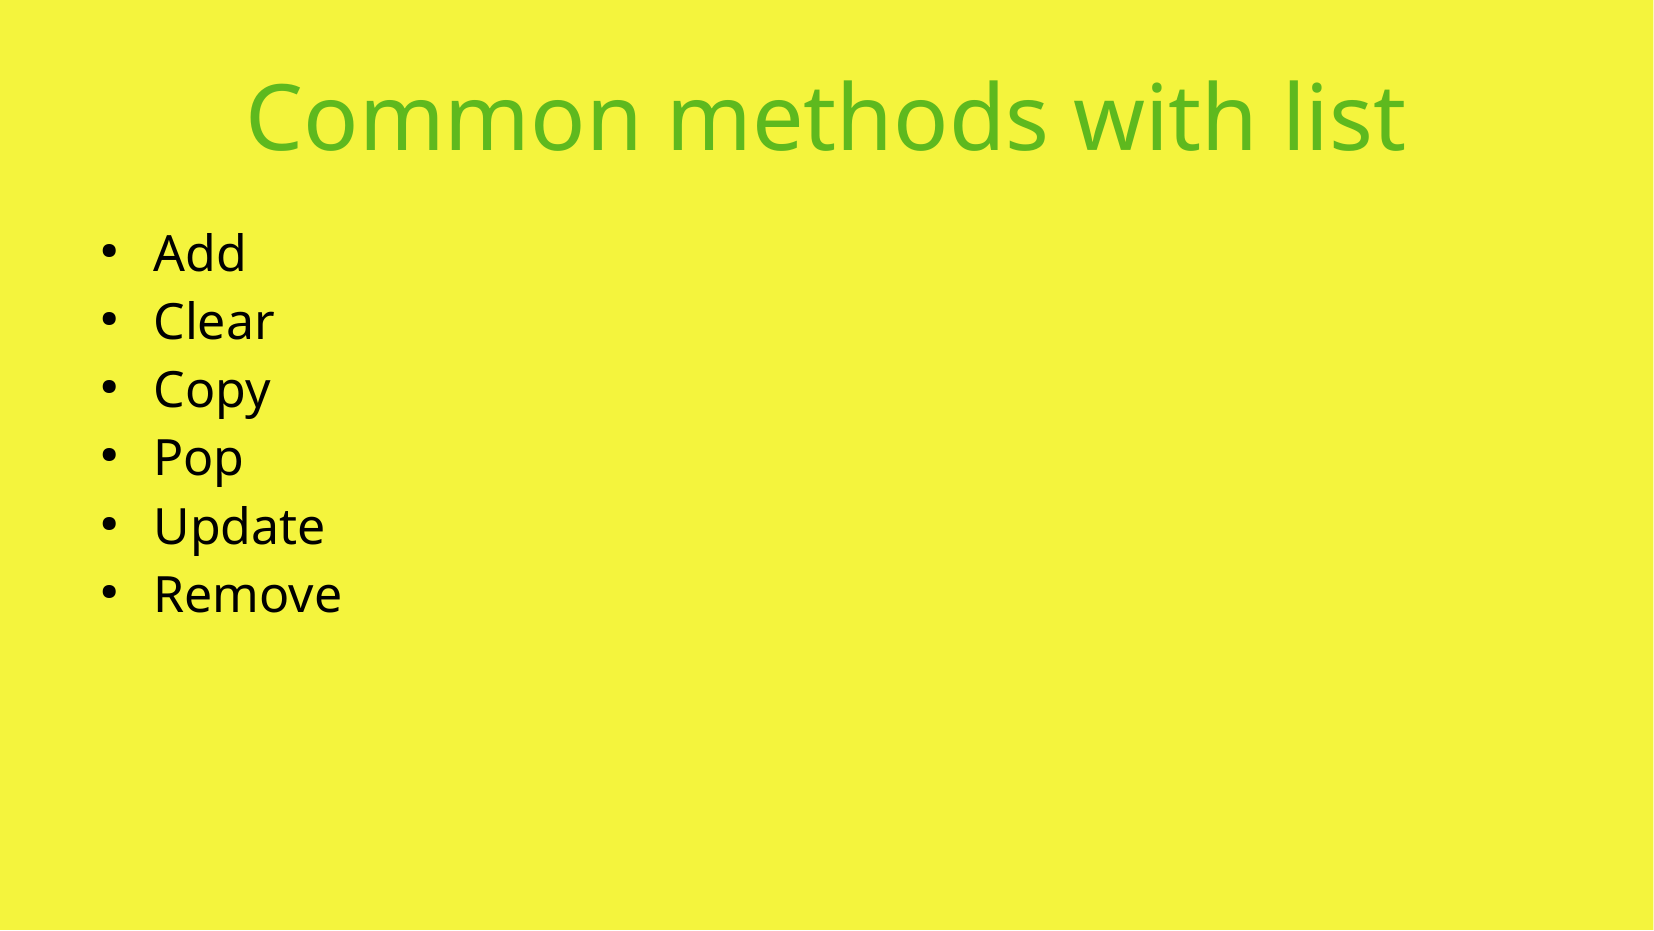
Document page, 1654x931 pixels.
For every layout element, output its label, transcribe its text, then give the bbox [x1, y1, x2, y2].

title Common methods with list [82, 37, 1571, 193]
list Add Clear Copy Pop Update Remove [82, 217, 1571, 758]
